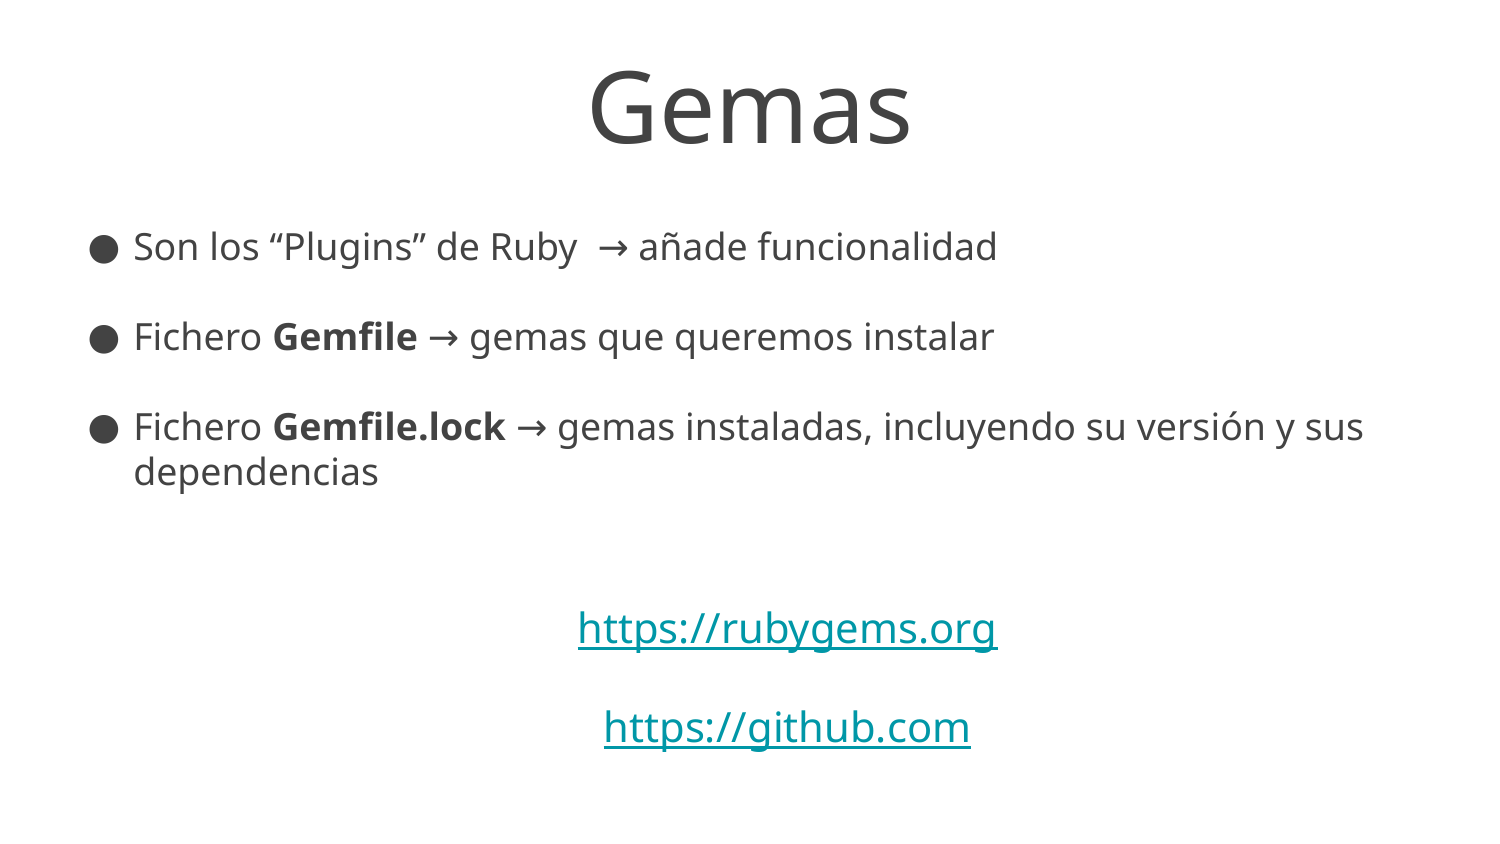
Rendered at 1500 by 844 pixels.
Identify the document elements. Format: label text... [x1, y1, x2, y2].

text_box https://rubygems.org https://github.com [75, 593, 1425, 822]
text_box Son los “Plugins” de Ruby → añade funcionalidad Fichero Gemfile → gemas que queremos instalar Fichero Gemfile.lock → gemas instaladas, incluyendo su versión y sus dependencias [74, 222, 1425, 712]
text_box Gemas [74, 33, 1425, 175]
